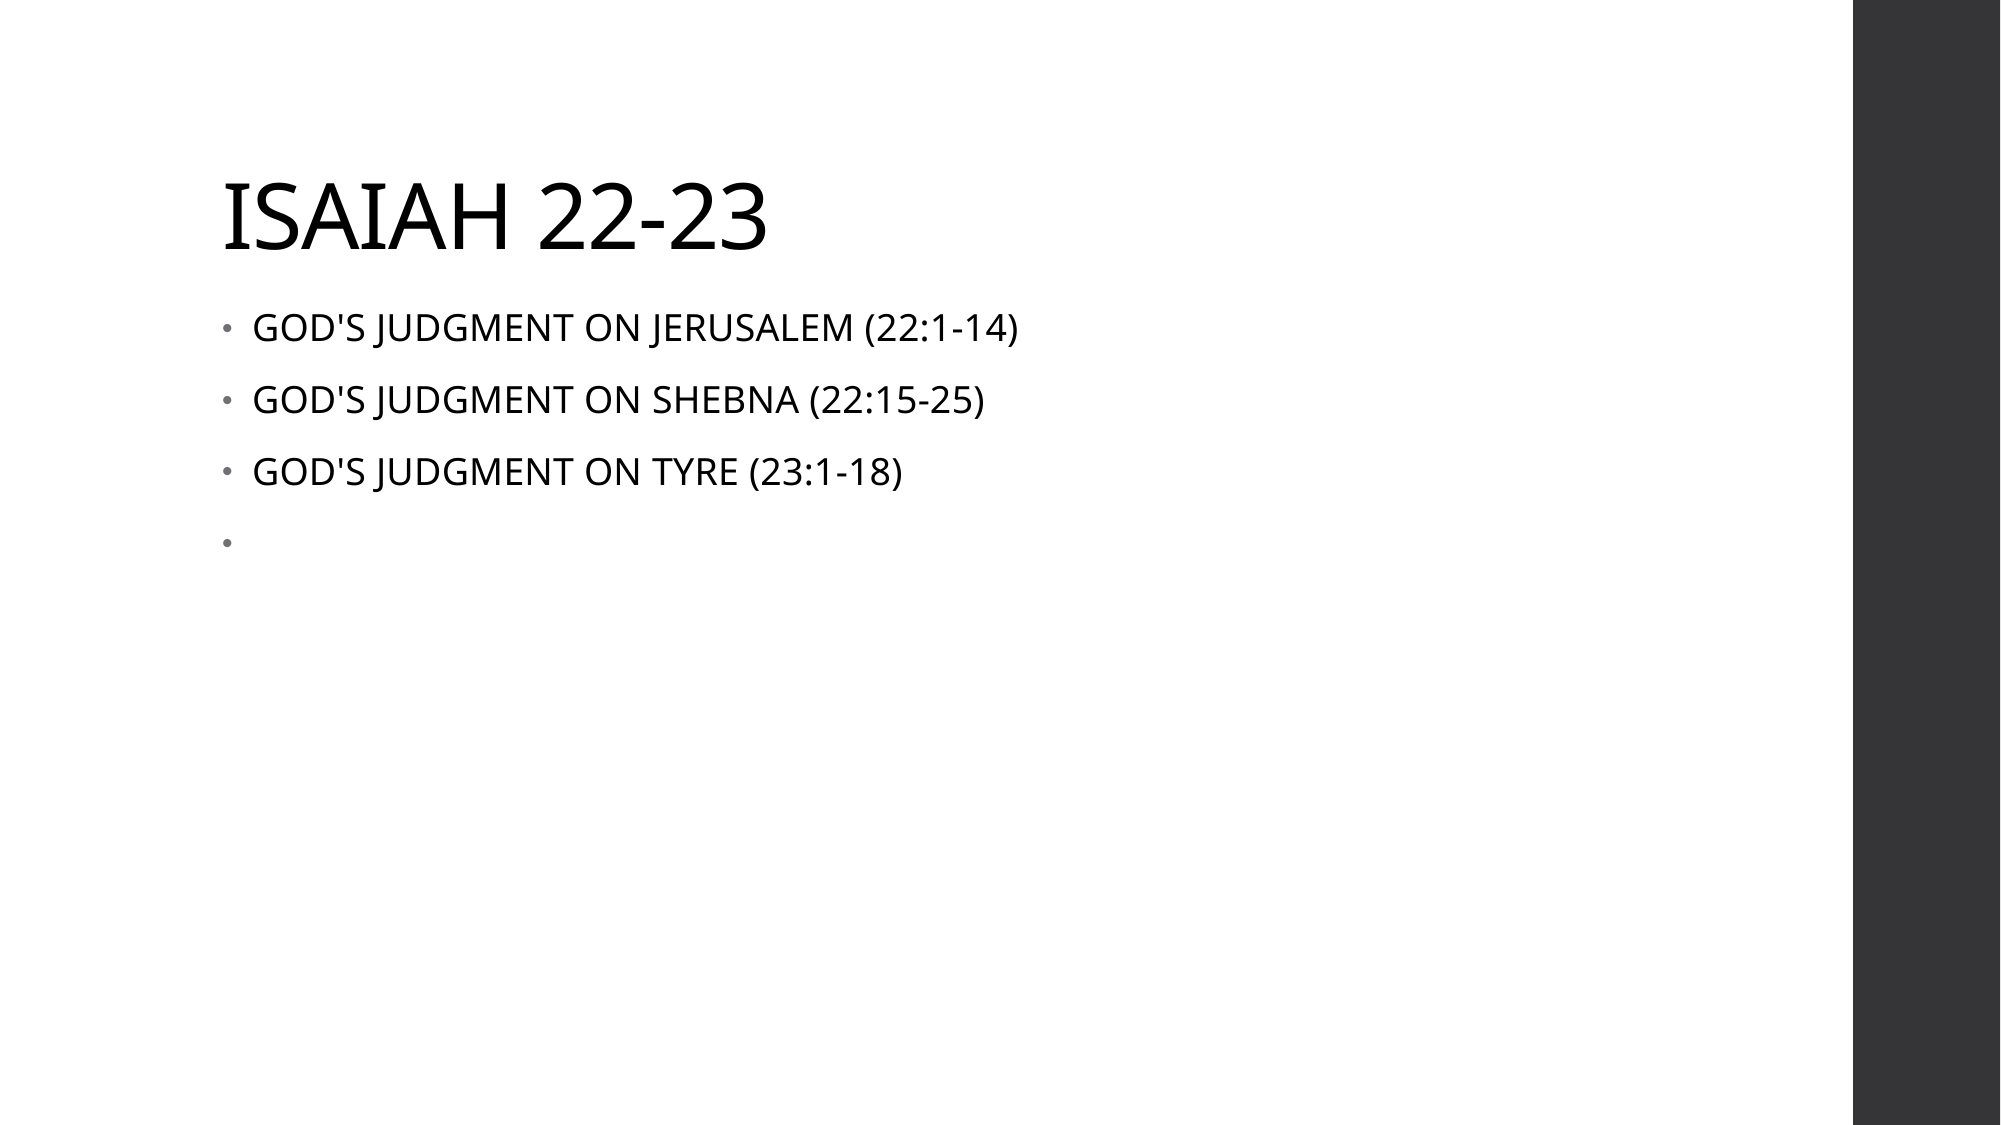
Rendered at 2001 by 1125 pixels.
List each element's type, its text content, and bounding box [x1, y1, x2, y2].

list GOD'S JUDGMENT ON JERUSALEM (22:1-14) GOD'S JUDGMENT ON SHEBNA (22:15-25) GOD'S JUDGMENT ON TYRE (23:1-18) [206, 299, 1617, 1014]
title ISAIAH 22-23 [206, 60, 1797, 278]
